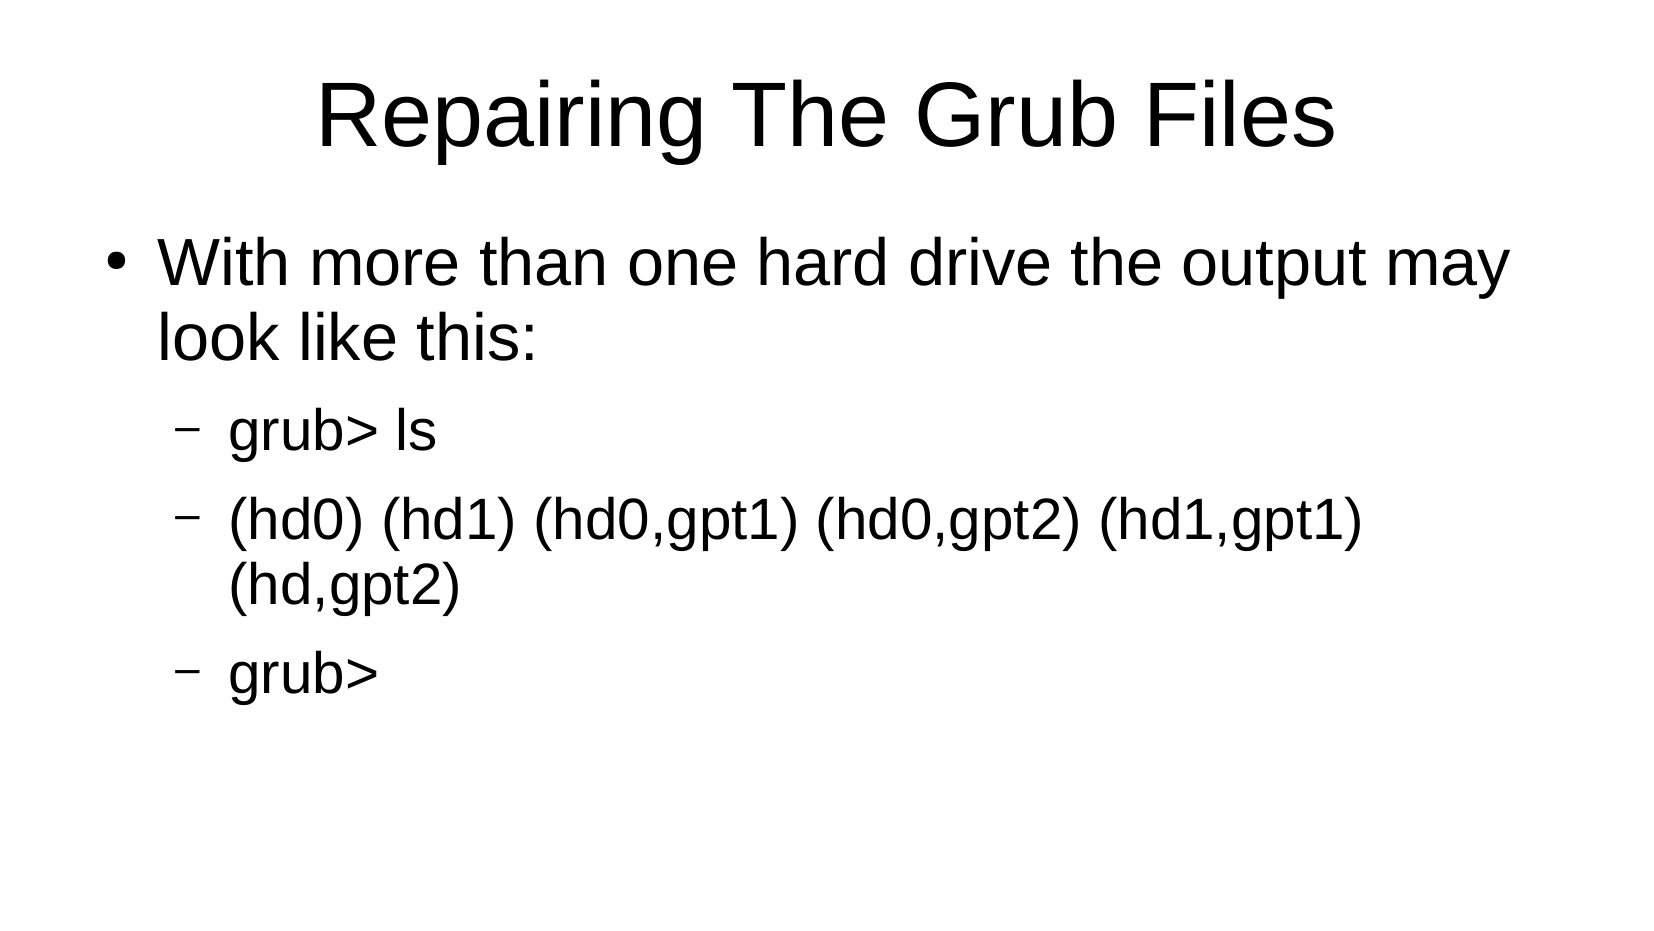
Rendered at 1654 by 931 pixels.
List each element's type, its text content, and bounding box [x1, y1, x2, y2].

list With more than one hard drive the output may look like this: grub> ls (hd0) (hd1) (hd0,gpt1) (hd0,gpt2) (hd1,gpt1) (hd,gpt2) grub> [86, 225, 1576, 765]
title Repairing The Grub Files [82, 37, 1571, 193]
